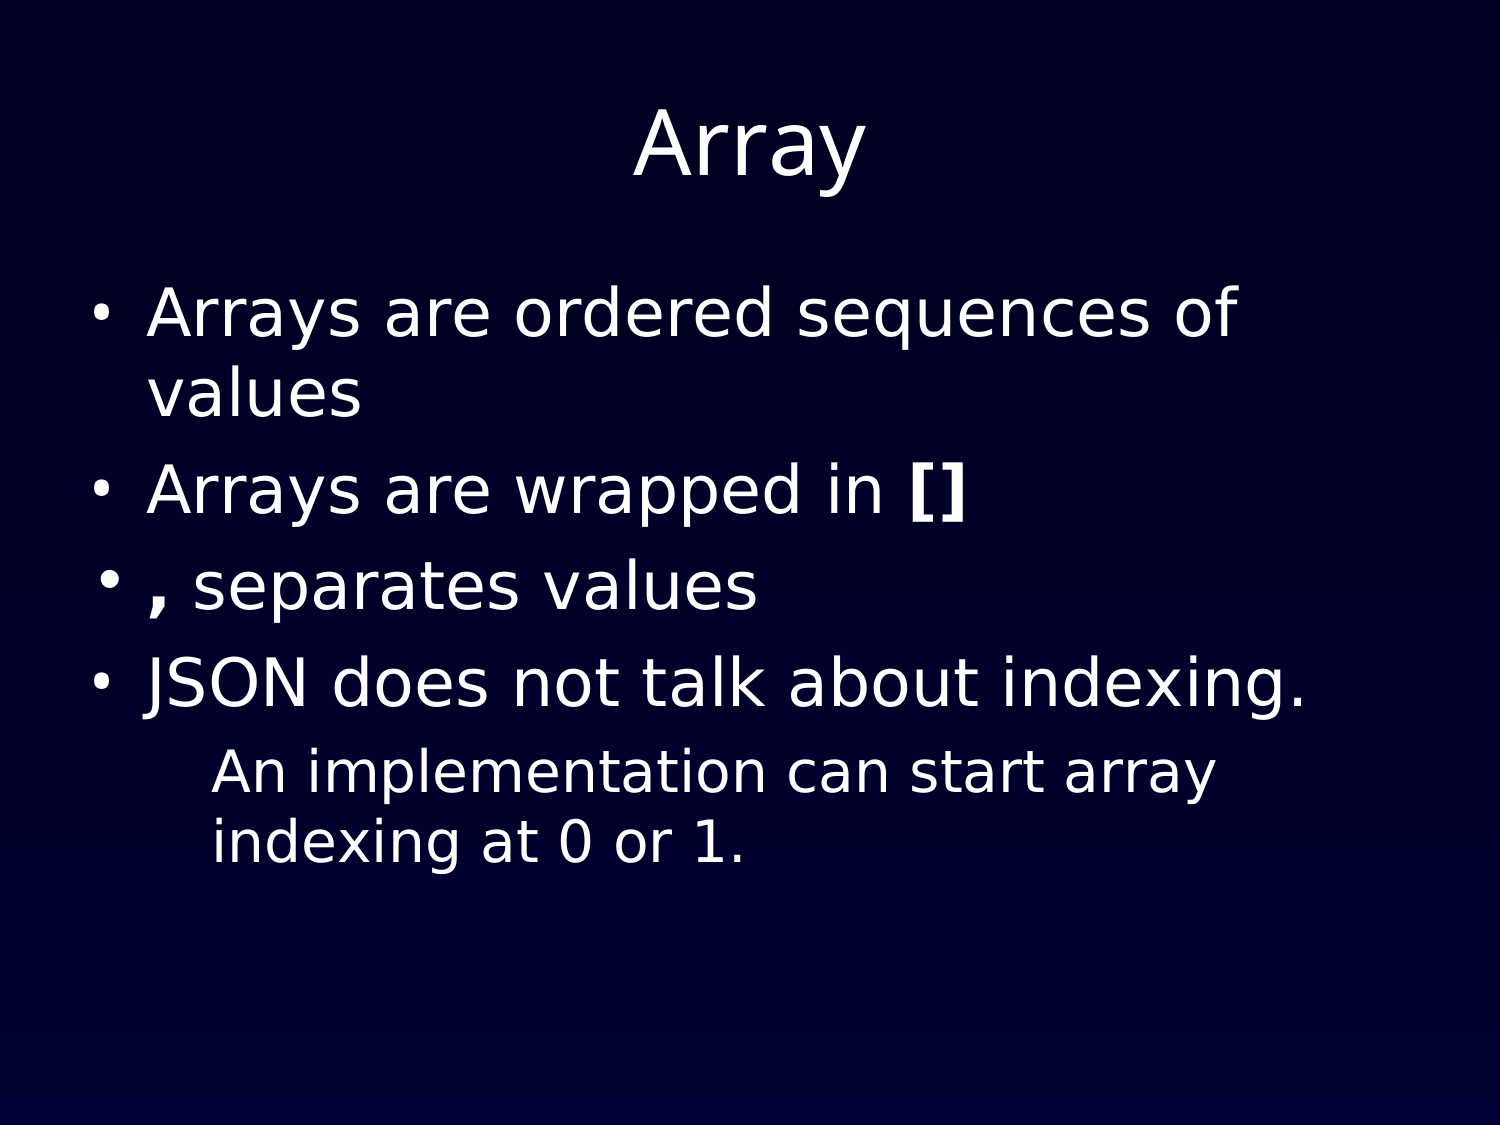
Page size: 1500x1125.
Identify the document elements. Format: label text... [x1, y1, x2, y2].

title Array [75, 45, 1426, 233]
list Arrays are ordered sequences of values Arrays are wrapped in [] , separates values JSON does not talk about indexing. An implementation can start array indexing at 0 or 1. [75, 262, 1426, 1101]
